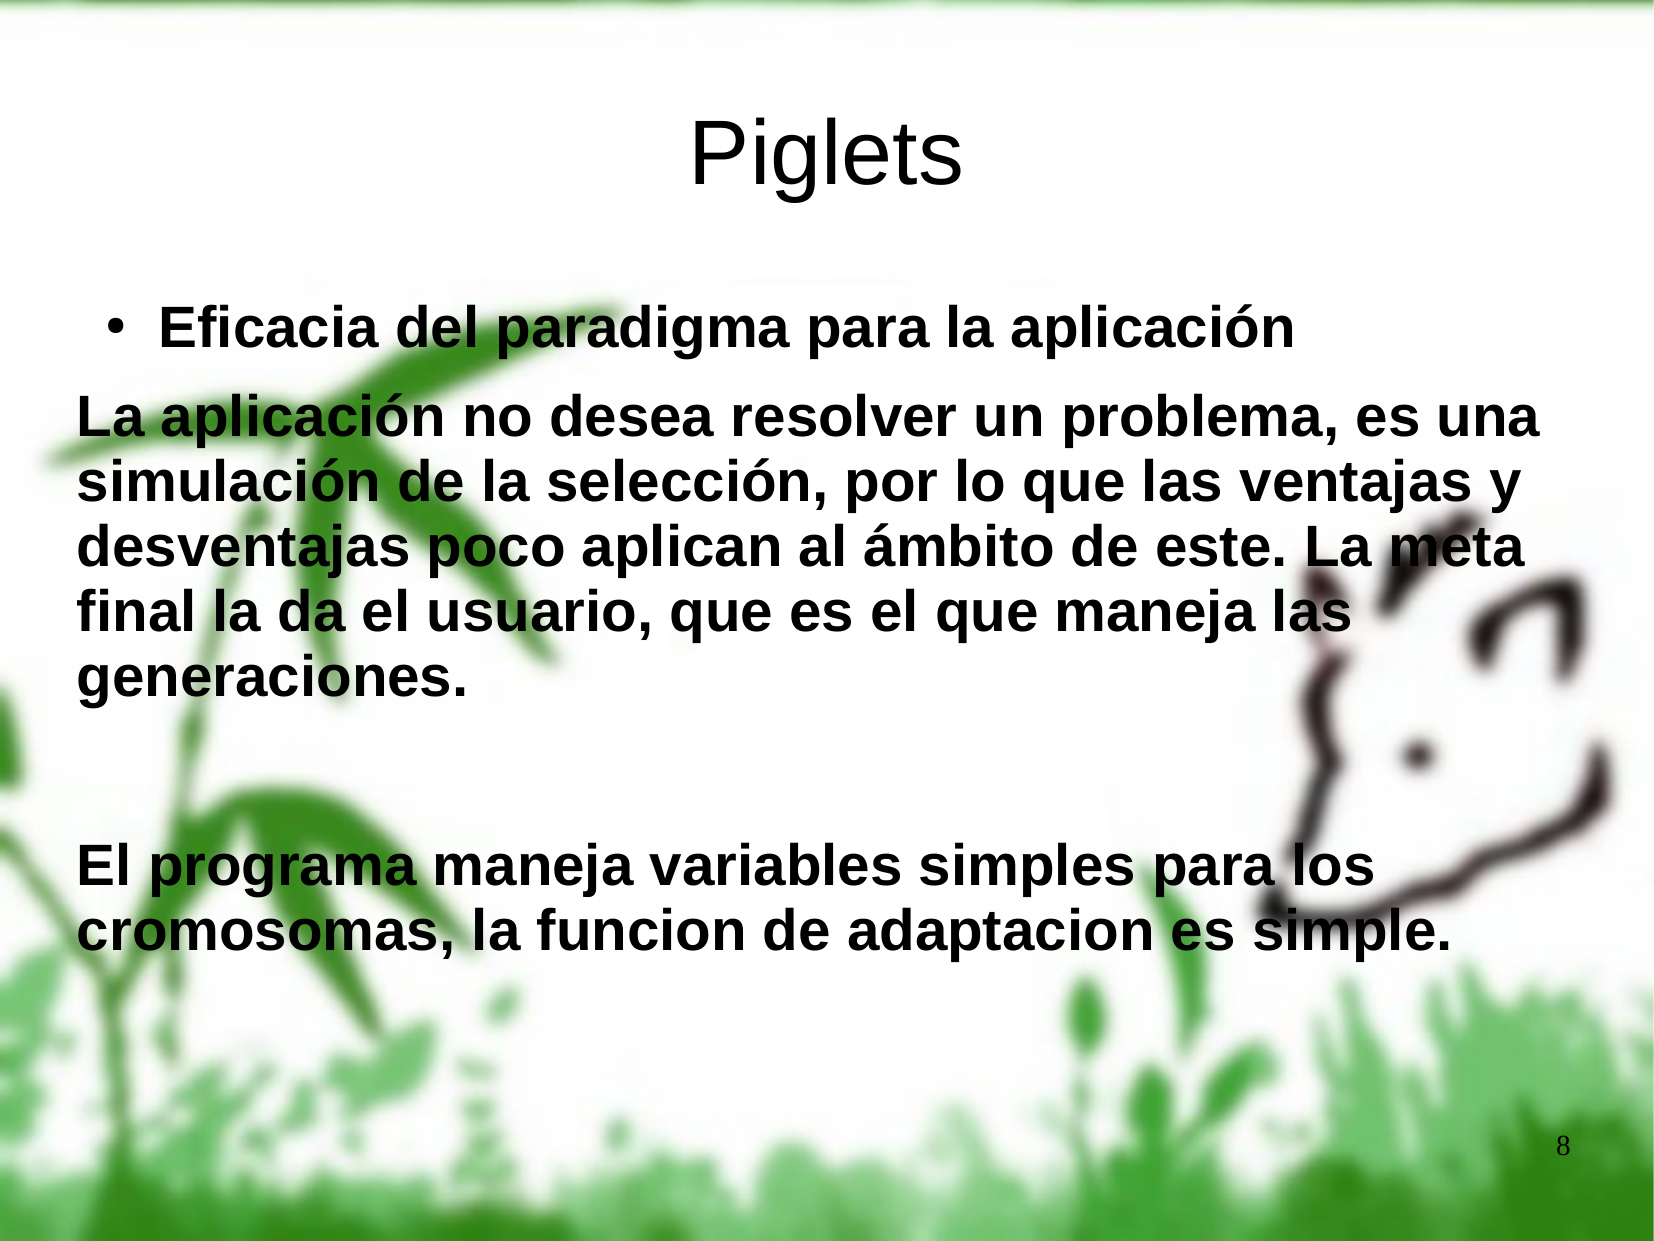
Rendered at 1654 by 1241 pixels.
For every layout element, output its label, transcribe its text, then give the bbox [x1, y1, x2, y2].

picture [0, 0, 1654, 1241]
title Piglets [82, 49, 1571, 257]
list Eficacia del paradigma para la aplicación La aplicación no desea resolver un problema, es una simulación de la selección, por lo que las ventajas y desventajas poco aplican al ámbito de este. La meta final la da el usuario, que es el que maneja las generaciones. El programa maneja variables simples para los cromosomas, la funcion de adaptacion es simple. [76, 295, 1565, 1099]
